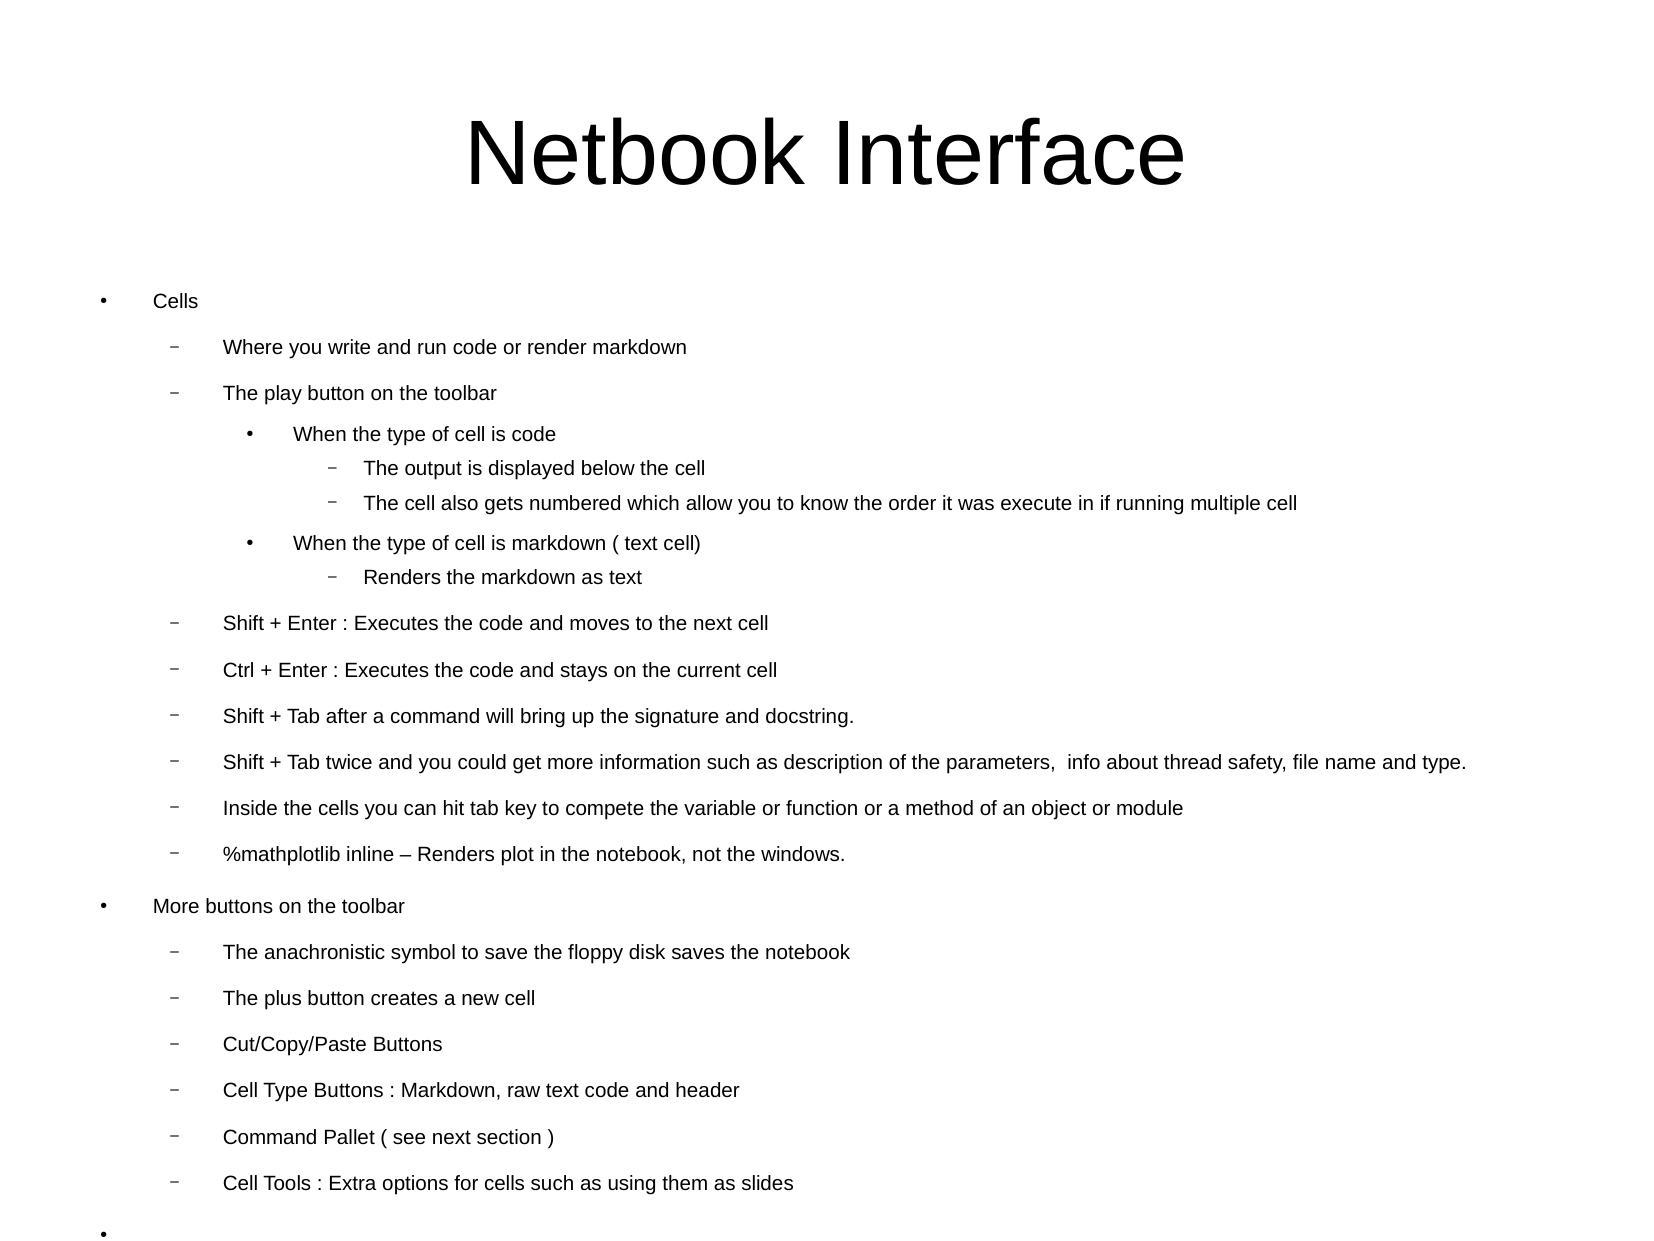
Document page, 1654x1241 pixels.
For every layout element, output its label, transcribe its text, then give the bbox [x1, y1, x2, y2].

list Cells Where you write and run code or render markdown The play button on the toolbar When the type of cell is code The output is displayed below the cell The cell also gets numbered which allow you to know the order it was execute in if running multiple cell When the type of cell is markdown ( text cell) Renders the markdown as text Shift + Enter : Executes the code and moves to the next cell Ctrl + Enter : Executes the code and stays on the current cell Shift + Tab after a command will bring up the signature and docstring. Shift + Tab twice and you could get more information such as description of the parameters, info about thread safety, file name and type. Inside the cells you can hit tab key to compete the variable or function or a method of an object or module %mathplotlib inline – Renders plot in the notebook, not the windows. More buttons on the toolbar The anachronistic symbol to save the floppy disk saves the notebook The plus button creates a new cell Cut/Copy/Paste Buttons Cell Type Buttons : Markdown, raw text code and header Command Pallet ( see next section ) Cell Tools : Extra options for cells such as using them as slides [82, 290, 1571, 1205]
title Netbook Interface [82, 49, 1571, 257]
